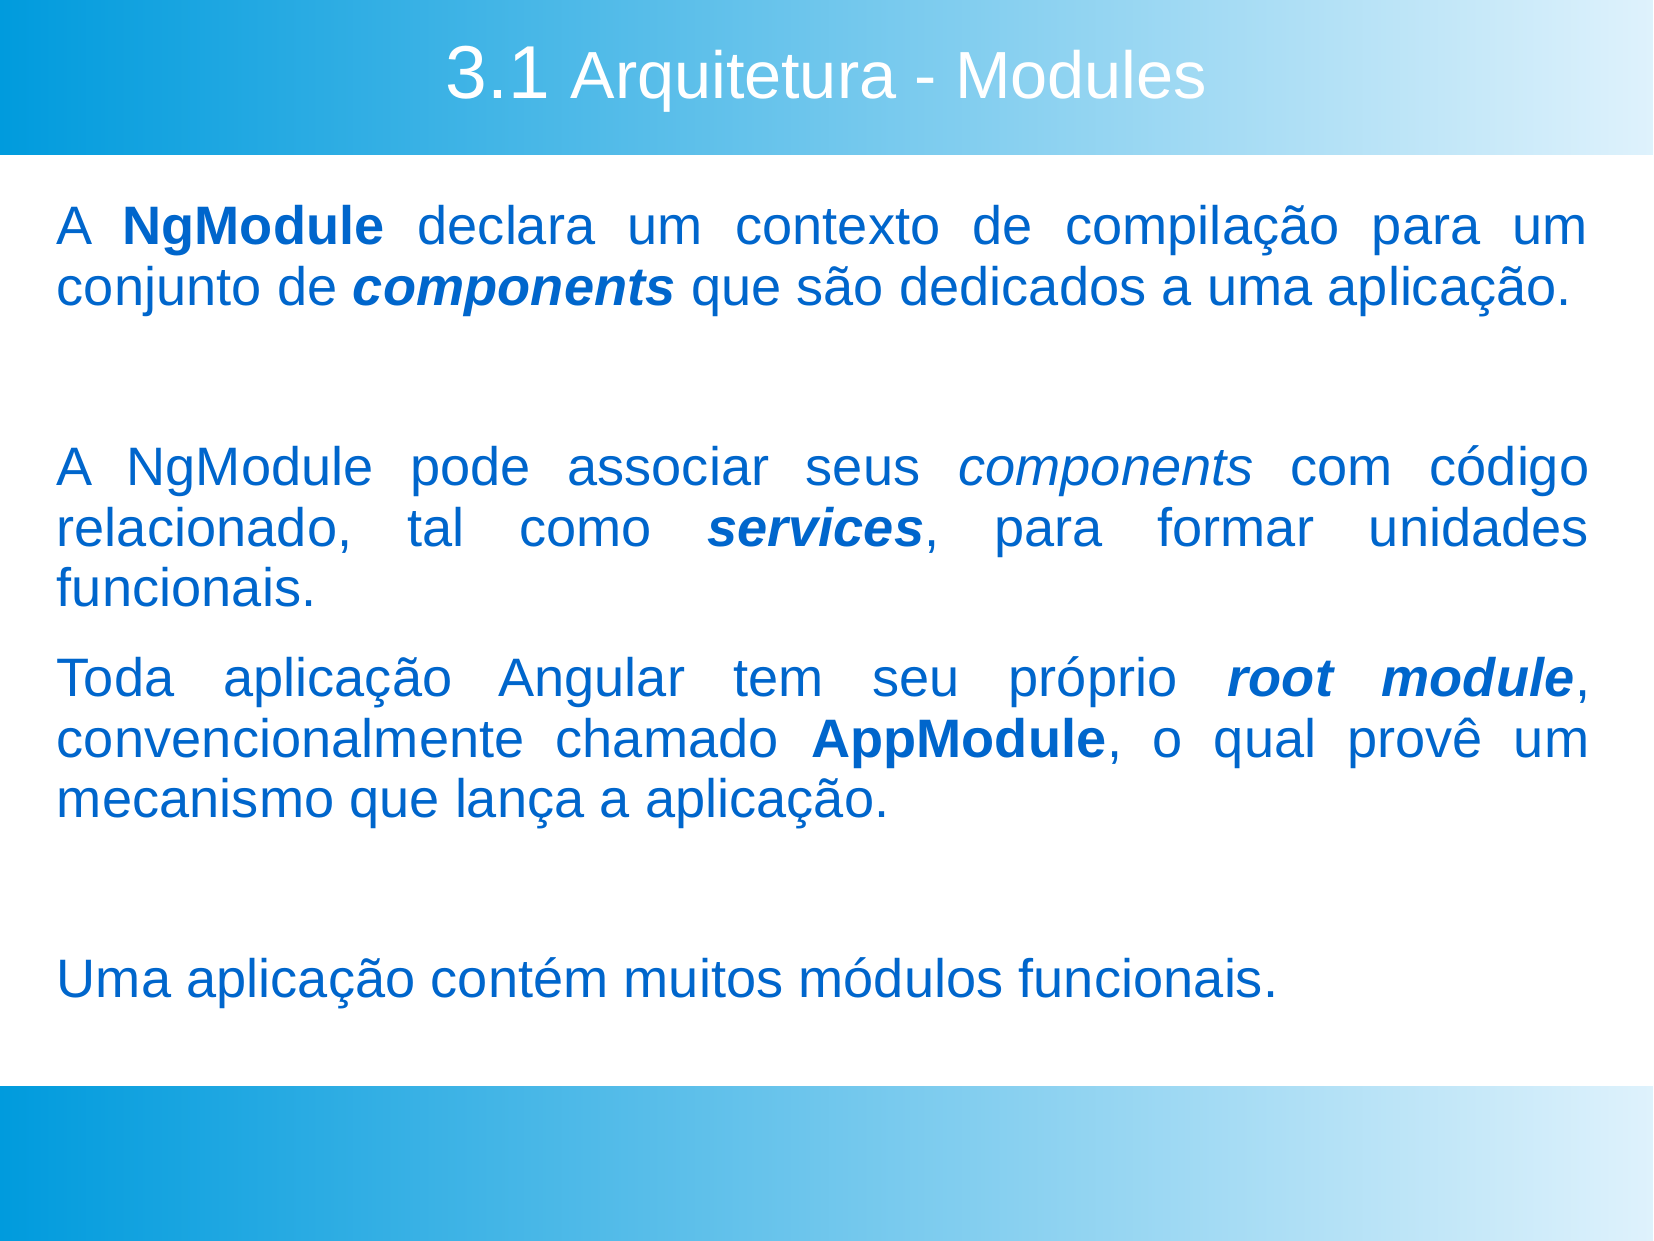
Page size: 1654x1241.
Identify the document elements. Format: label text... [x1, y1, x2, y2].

list A NgModule declara um contexto de compilação para um conjunto de components que são dedicados a uma aplicação. A NgModule pode associar seus components com código relacionado, tal como services, para formar unidades funcionais. Toda aplicação Angular tem seu próprio root module, convencionalmente chamado AppModule, o qual provê um mecanismo que lança a aplicação. Uma aplicação contém muitos módulos funcionais. [56, 195, 1591, 1036]
title 3.1 Arquitetura - Modules [82, 19, 1571, 125]
